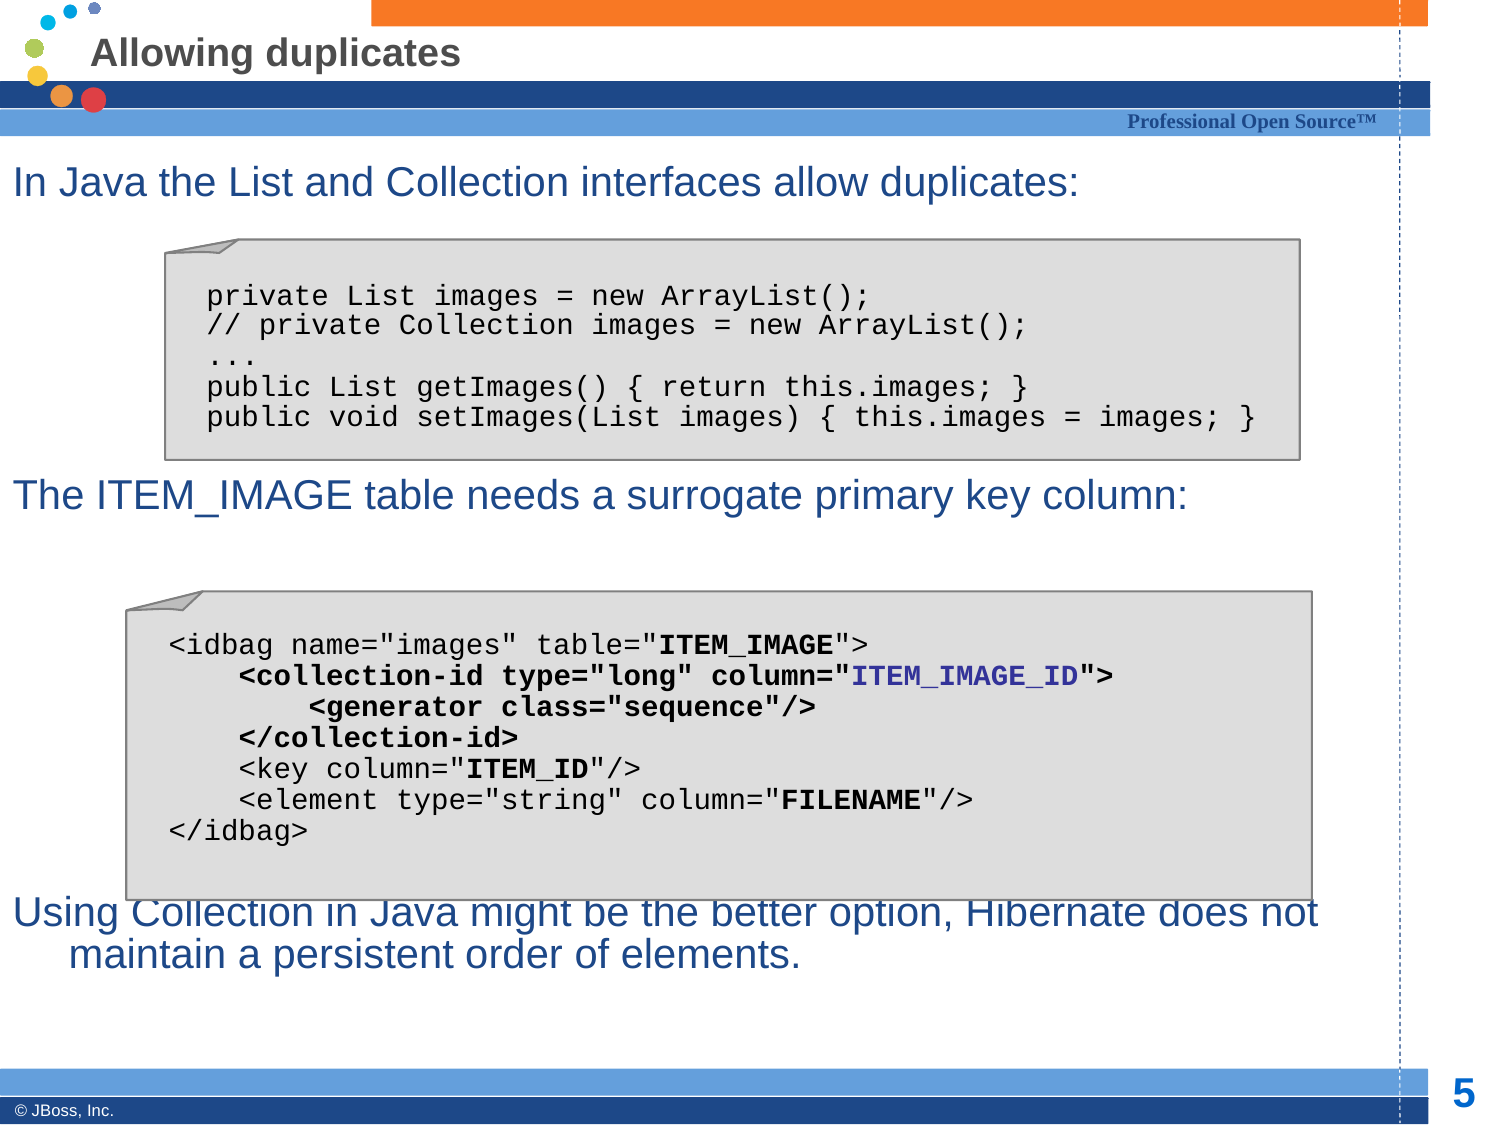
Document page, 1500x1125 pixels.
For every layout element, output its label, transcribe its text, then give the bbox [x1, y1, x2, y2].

title Allowing duplicates [75, 20, 1351, 84]
text_box [165, 239, 1300, 460]
text_box private List images = new ArrayList(); // private Collection images = new ArrayList(); ... public List getImages() { return this.images; } public void setImages(List images) { this.images = images; } [191, 251, 1277, 442]
list In Java the List and Collection interfaces allow duplicates: The ITEM_IMAGE table needs a surrogate primary key column: Using Collection in Java might be the better option, Hibernate does not maintain a persistent order of elements. [12, 162, 1388, 1063]
text_box [126, 591, 1312, 901]
text_box <idbag name="images" table="ITEM_IMAGE"> <collection-id type="long" column="ITEM_IMAGE_ID"> <generator class="sequence"/> </collection-id> <key column="ITEM_ID"/> <element type="string" column="FILENAME"/> </idbag> [153, 601, 1287, 855]
